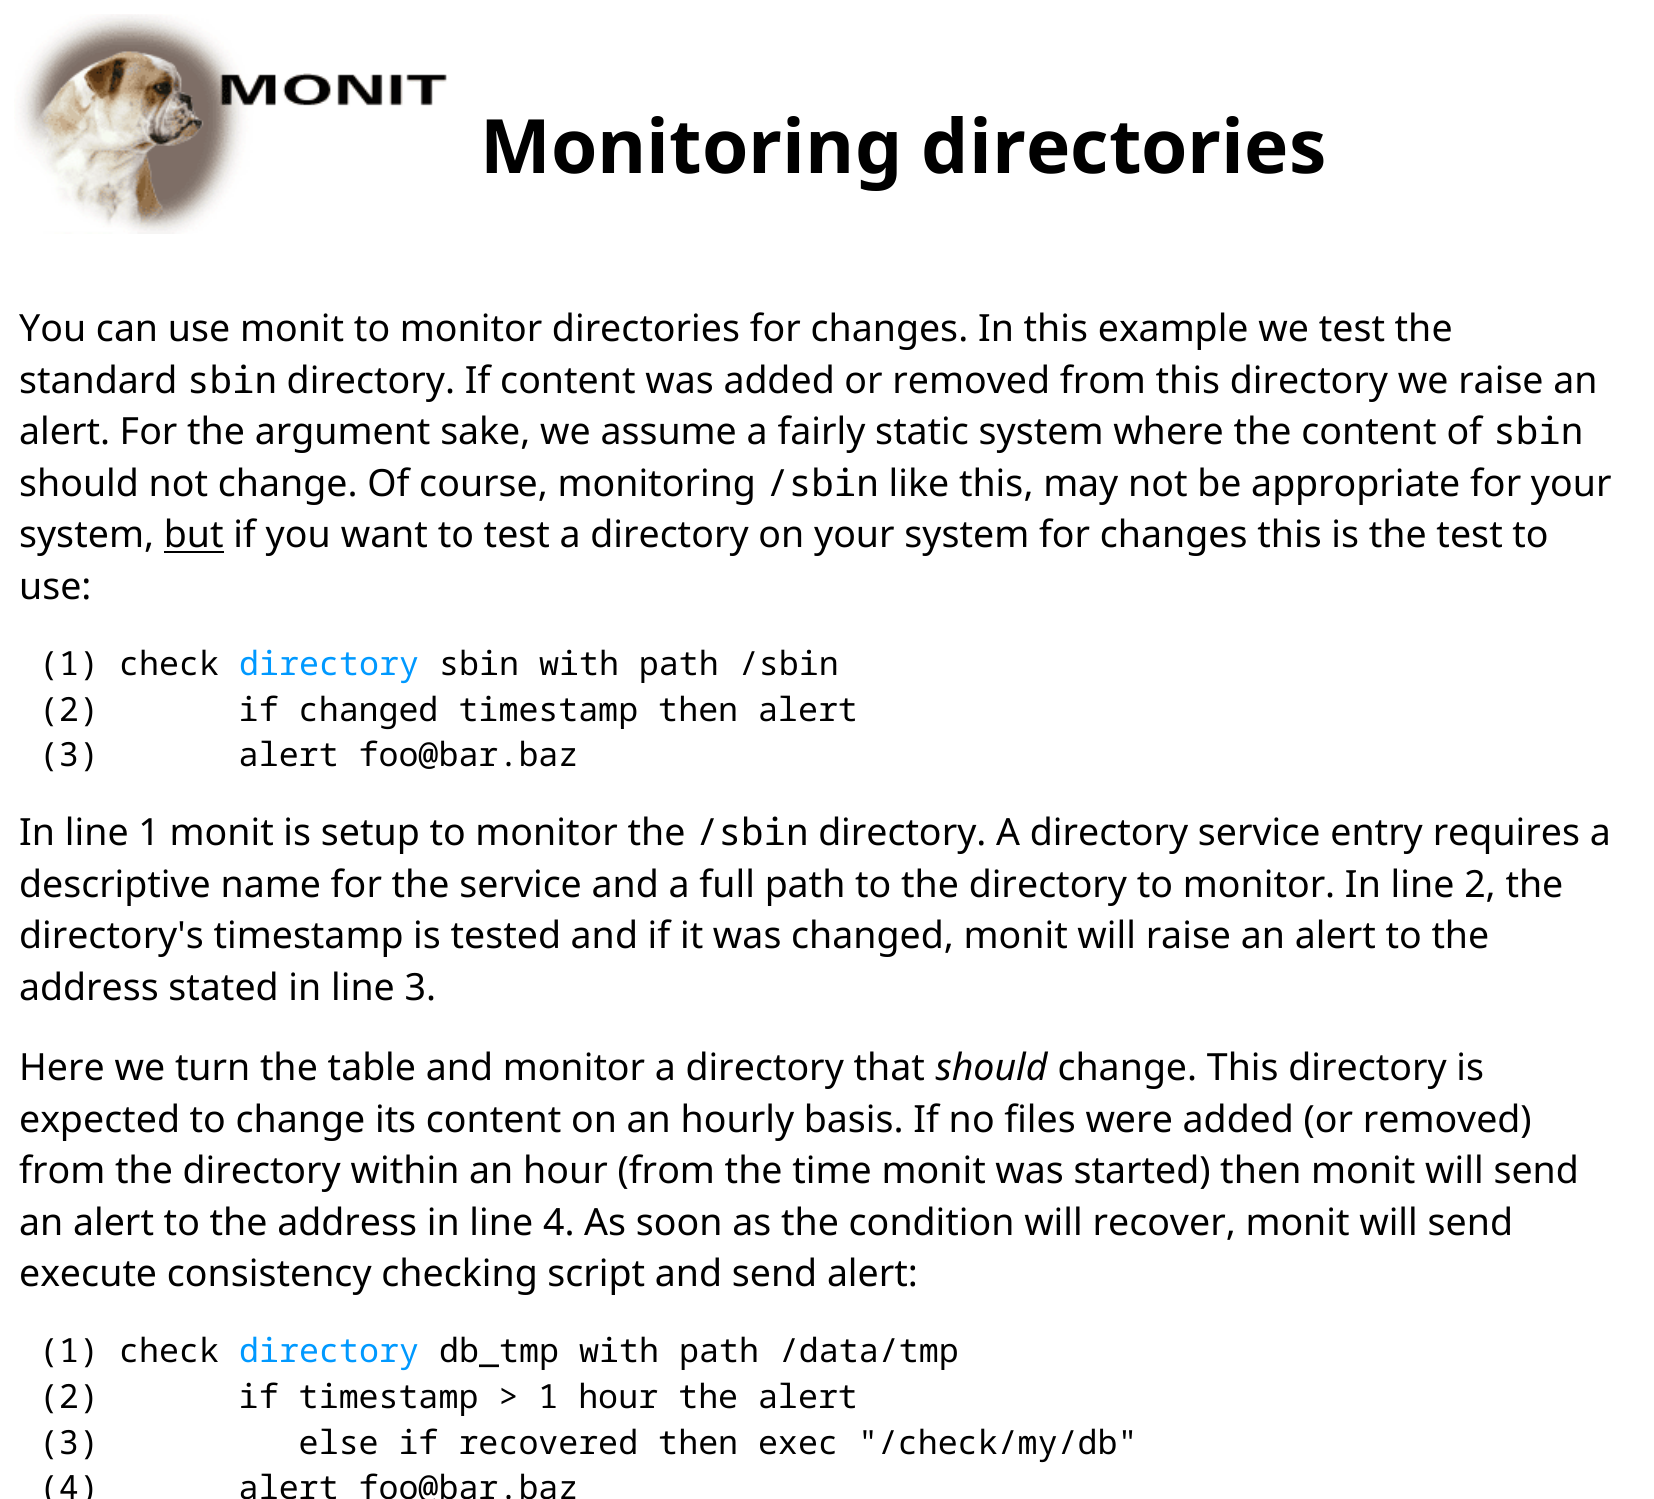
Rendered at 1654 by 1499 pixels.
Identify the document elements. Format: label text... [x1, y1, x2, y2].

picture [14, 14, 448, 234]
title Monitoring directories [505, 75, 1303, 213]
list You can use monit to monitor directories for changes. In this example we test the standard sbin directory. If content was added or removed from this directory we raise an alert. For the argument sake, we assume a fairly static system where the content of sbin should not change. Of course, monitoring /sbin like this, may not be appropriate for your system, but if you want to test a directory on your system for changes this is the test to use: (1) check directory sbin with path /sbin (2) if changed timestamp then alert (3) alert foo@bar.baz In line 1 monit is setup to monitor the /sbin directory. A directory service entry requires a descriptive name for the service and a full path to the directory to monitor. In line 2, the directory's timestamp is tested and if it was changed, monit will raise an alert to the address stated in line 3. Here we turn the table and monitor a directory that should change. This directory is expected to change its content on an hourly basis. If no files were added (or removed) from the directory within an hour (from the time monit was started) then monit will send an alert to the address in line 4. As soon as the condition will recover, monit will send execute consistency checking script and send alert: (1) check directory db_tmp with path /data/tmp (2) if timestamp > 1 hour the alert (3) else if recovered then exec "/check/my/db" (4) alert foo@bar.baz [19, 301, 1617, 1499]
